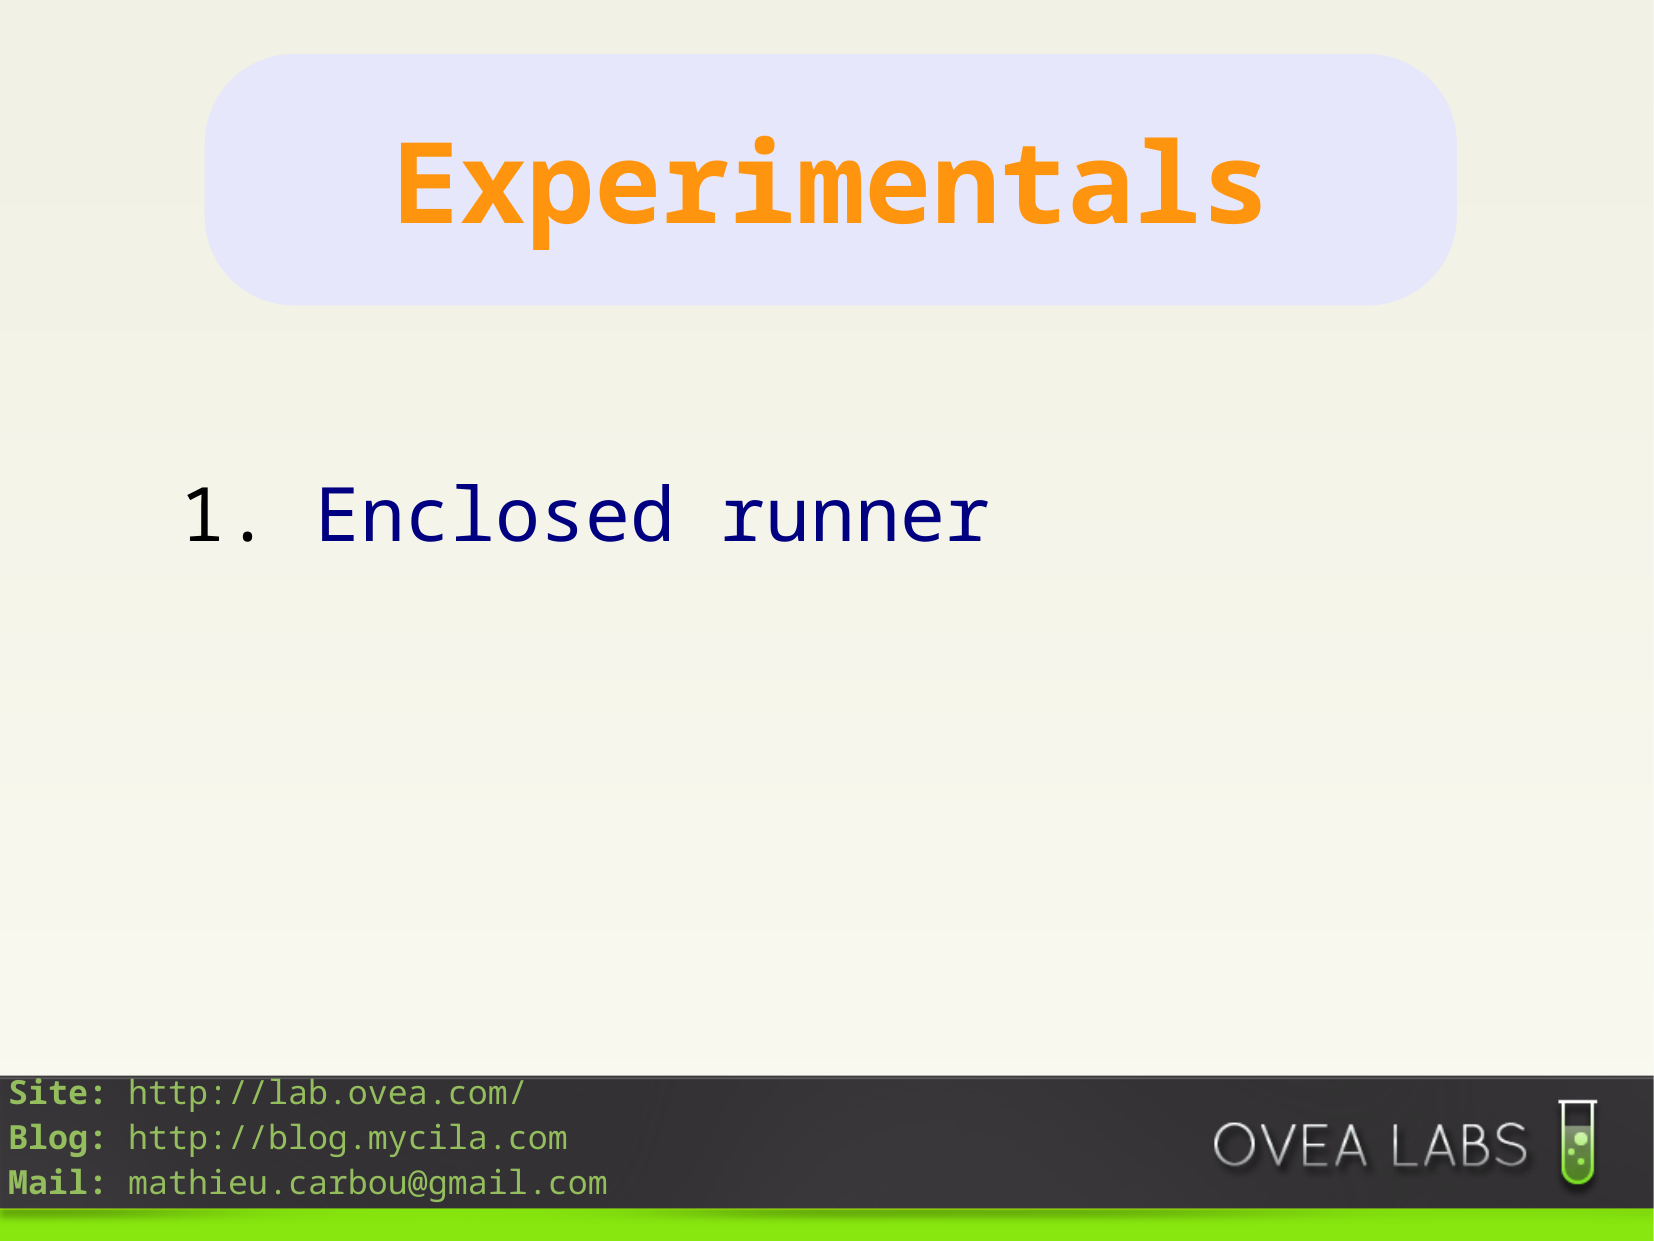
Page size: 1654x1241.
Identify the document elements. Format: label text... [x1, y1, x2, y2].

text_box Enclosed runner [165, 454, 1517, 976]
text_box Experimentals [204, 53, 1457, 306]
picture [0, 0, 1654, 1241]
